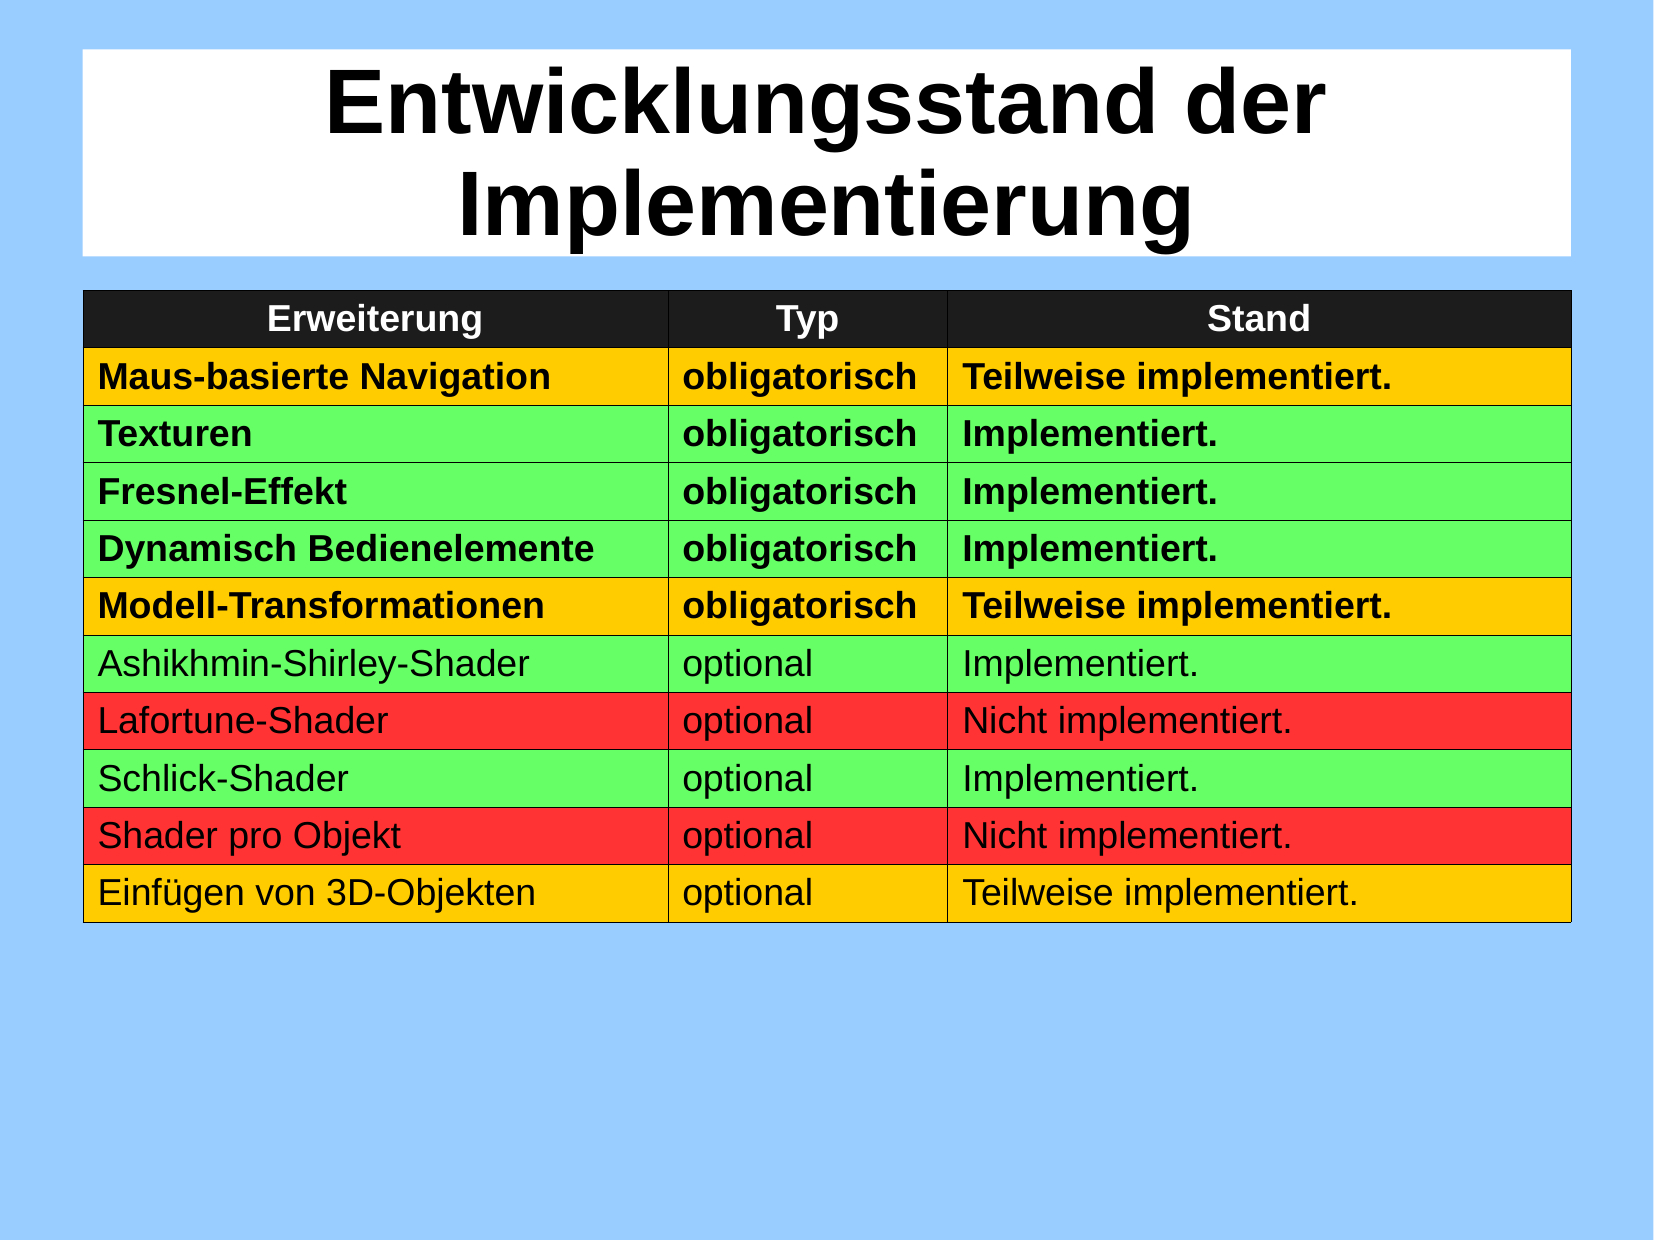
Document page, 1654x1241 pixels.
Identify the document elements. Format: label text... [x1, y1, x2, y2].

table_cell Fresnel-Effekt [84, 463, 668, 520]
table_cell Schlick-Shader [84, 750, 668, 807]
table_cell Maus-basierte Navigation [84, 348, 668, 405]
table_cell optional [669, 865, 947, 922]
table_cell Implementiert. [948, 406, 1571, 462]
table_cell optional [669, 693, 947, 749]
table_cell Implementiert. [948, 463, 1571, 520]
table_cell Modell-Transformationen [84, 578, 668, 635]
table_cell obligatorisch [669, 521, 947, 577]
table_cell Lafortune-Shader [84, 693, 668, 749]
table_cell Teilweise implementiert. [948, 348, 1571, 405]
table_cell Implementiert. [948, 521, 1571, 577]
table_cell optional [669, 636, 947, 692]
table_cell obligatorisch [669, 348, 947, 405]
table_cell Teilweise implementiert. [948, 578, 1571, 635]
table_cell optional [669, 808, 947, 864]
table_cell Teilweise implementiert. [948, 865, 1571, 922]
table_cell obligatorisch [669, 578, 947, 635]
table_cell Dynamisch Bedienelemente [84, 521, 668, 577]
table_header Stand [948, 291, 1571, 347]
table_cell Nicht implementiert. [948, 808, 1571, 864]
table_header Erweiterung [84, 291, 668, 347]
table_cell optional [669, 750, 947, 807]
title Entwicklungsstand der Implementierung [82, 49, 1571, 257]
table_cell Ashikhmin-Shirley-Shader [84, 636, 668, 692]
table_cell obligatorisch [669, 406, 947, 462]
table_cell Nicht implementiert. [948, 693, 1571, 749]
table_cell Implementiert. [948, 636, 1571, 692]
table_header Typ [669, 291, 947, 347]
table_cell obligatorisch [669, 463, 947, 520]
table_cell Einfügen von 3D-Objekten [84, 865, 668, 922]
table_cell Texturen [84, 406, 668, 462]
table_cell Shader pro Objekt [84, 808, 668, 864]
